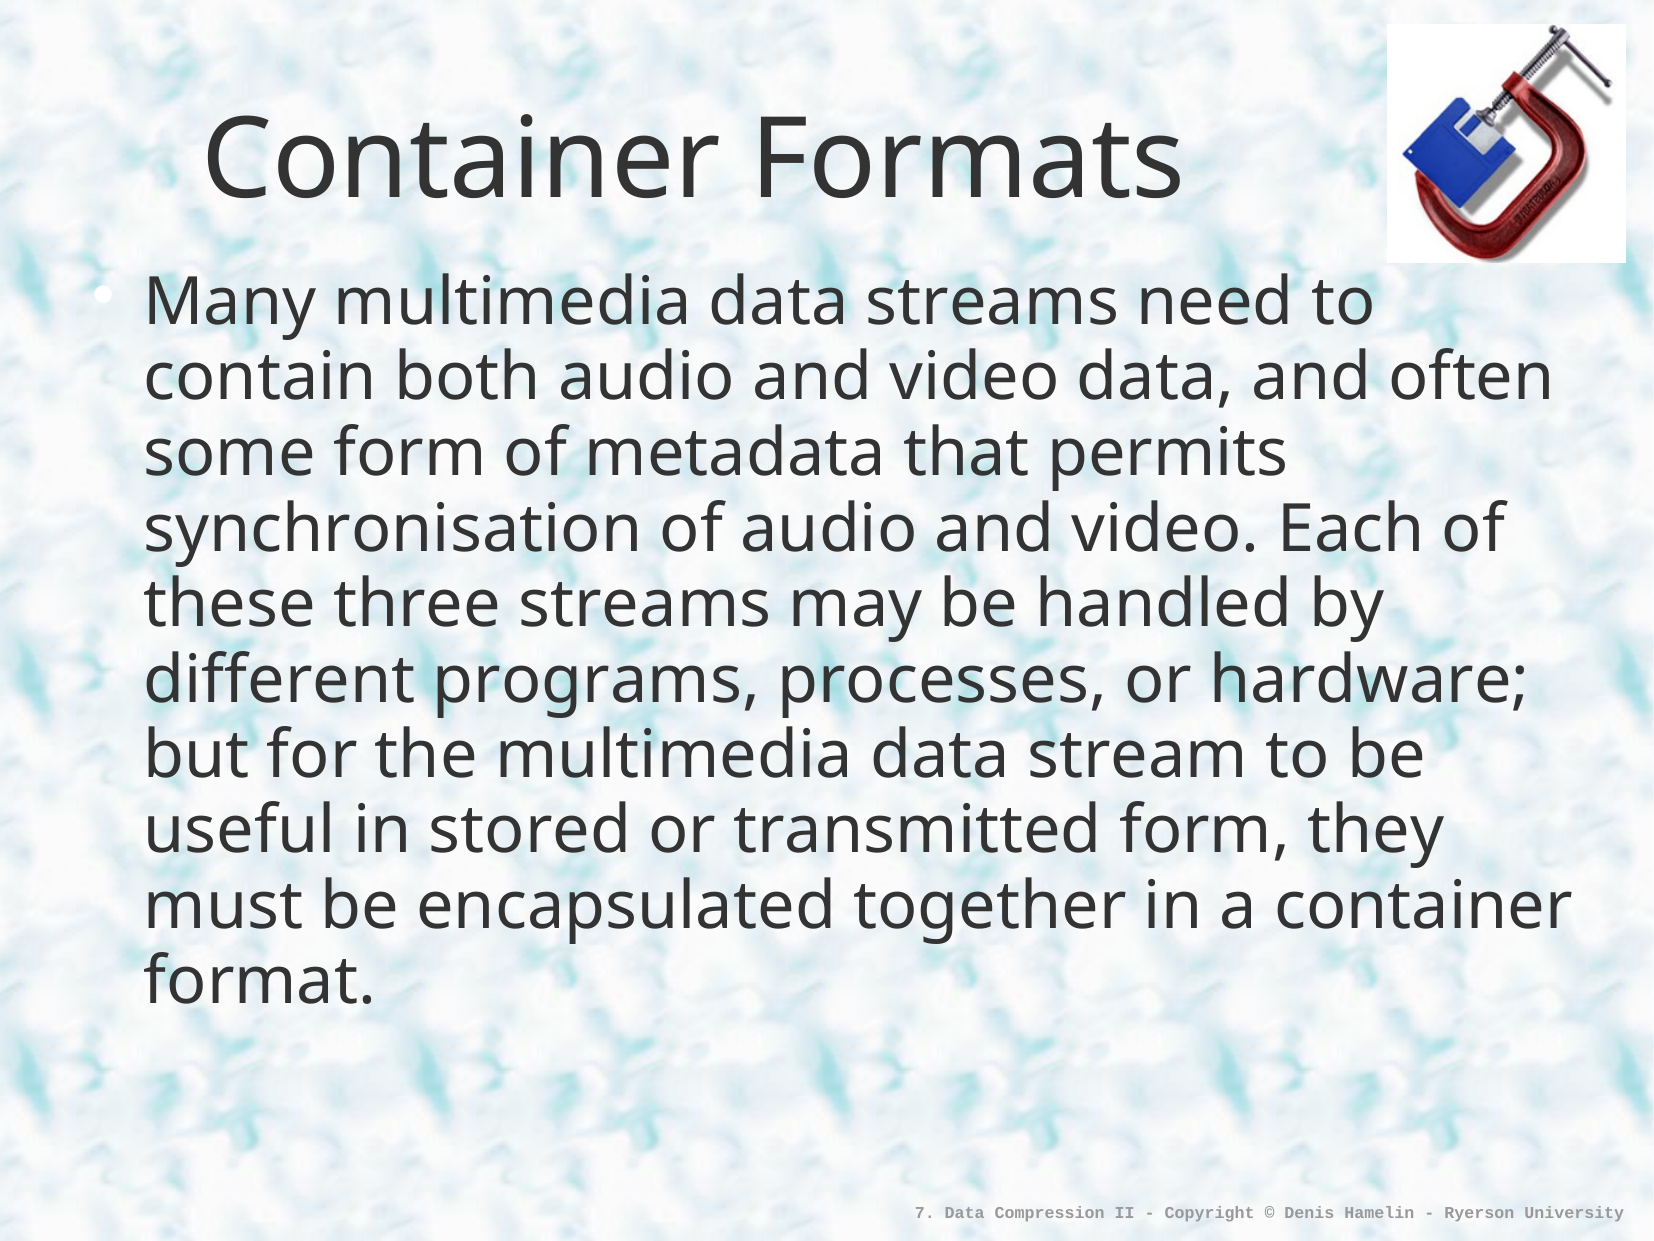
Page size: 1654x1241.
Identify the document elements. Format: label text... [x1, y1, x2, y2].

picture [0, 0, 1654, 1241]
title Container Formats [37, 37, 1350, 245]
list Many multimedia data streams need to contain both audio and video data, and often some form of metadata that permits synchronisation of audio and video. Each of these three streams may be handled by different programs, processes, or hardware; but for the multimedia data stream to be useful in stored or transmitted form, they must be encapsulated together in a container format. [75, 262, 1576, 1063]
